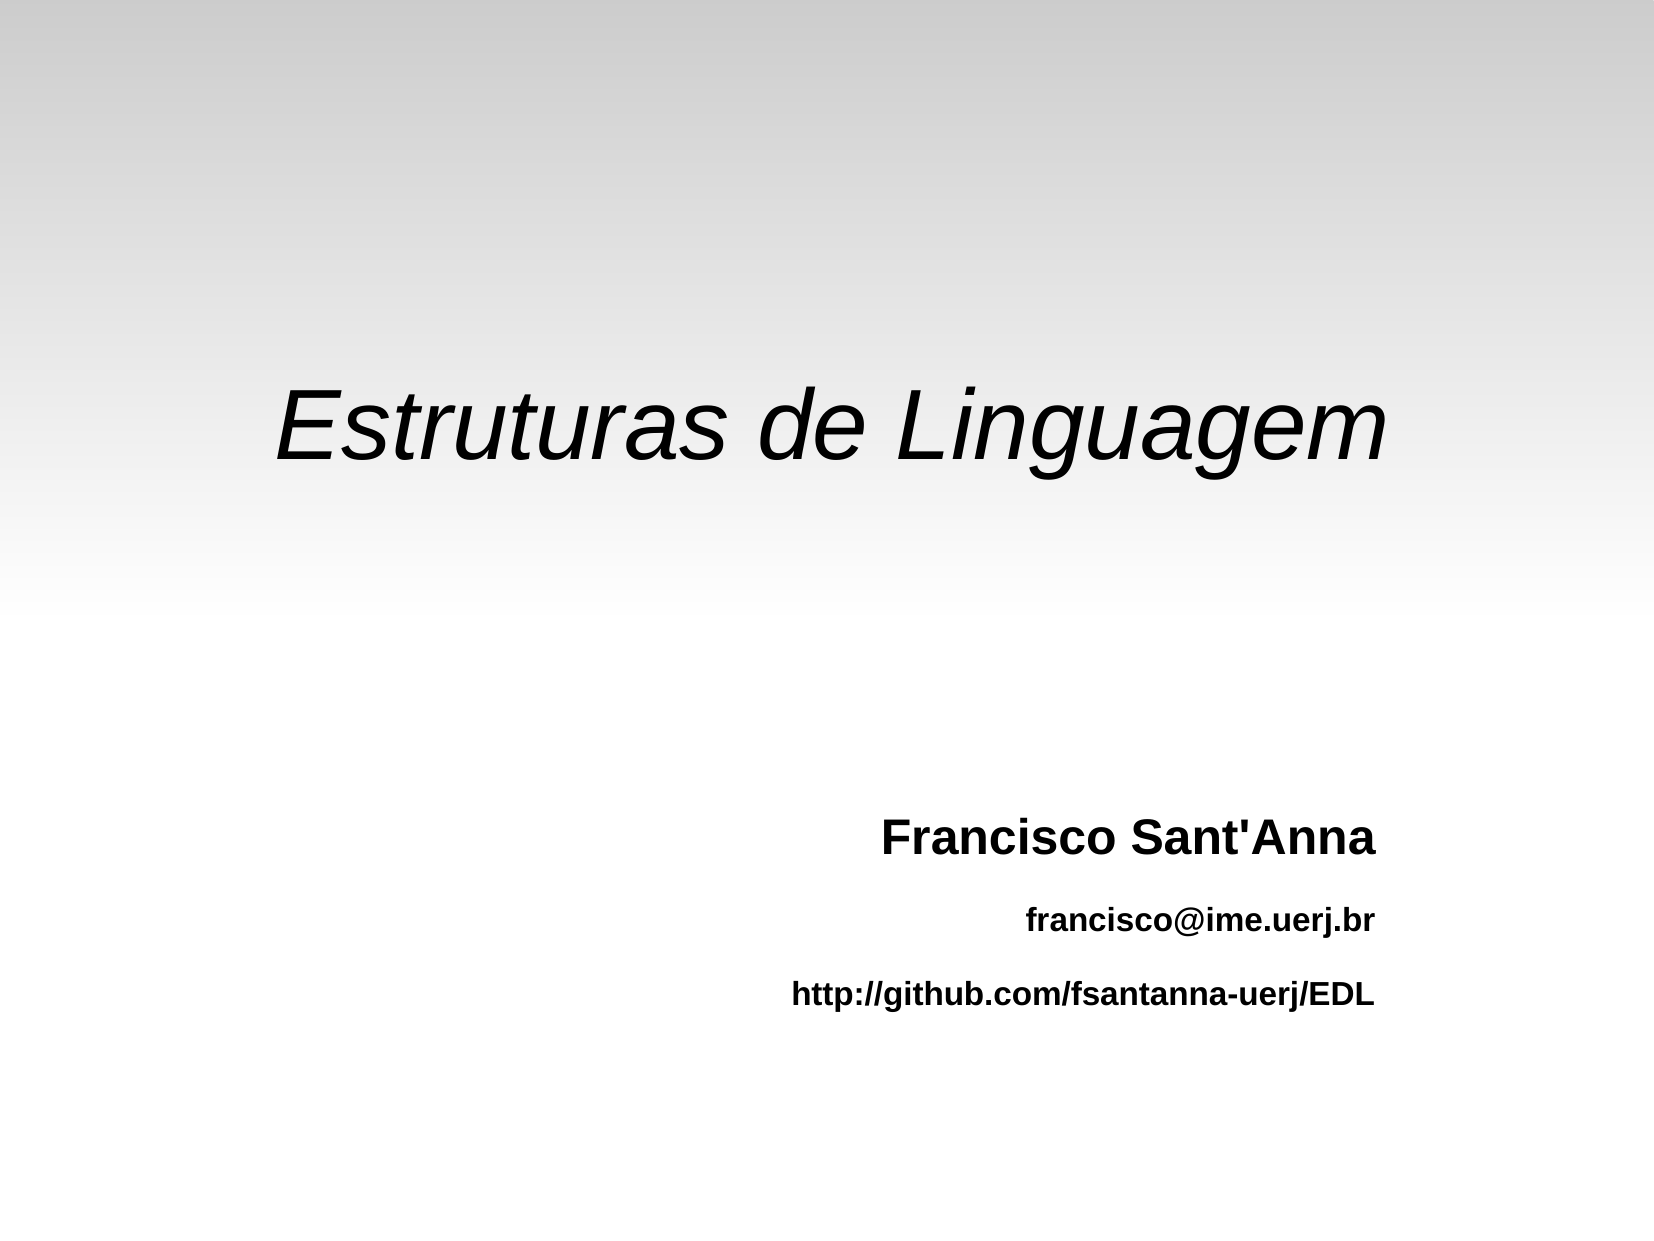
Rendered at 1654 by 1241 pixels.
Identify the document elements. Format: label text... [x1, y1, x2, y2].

text_box Francisco Sant'Anna francisco@ime.uerj.br http://github.com/fsantanna-uerj/EDL [776, 801, 1391, 1023]
subtitle Estruturas de Linguagem [88, 283, 1577, 567]
